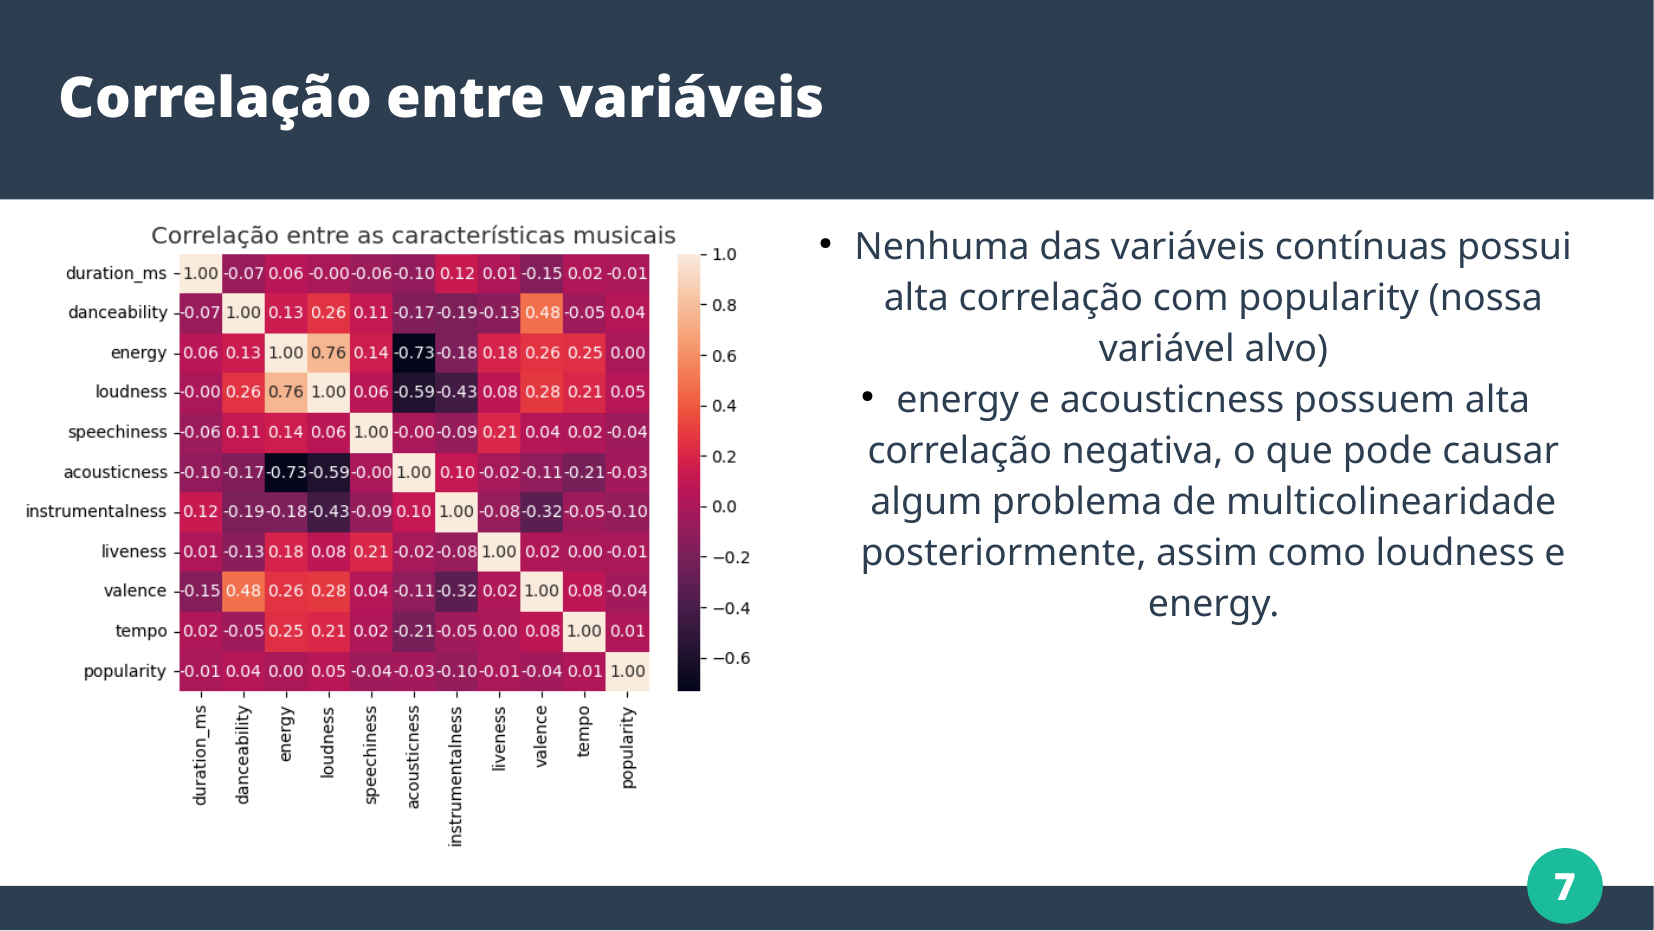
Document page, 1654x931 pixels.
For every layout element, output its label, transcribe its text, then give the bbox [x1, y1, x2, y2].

text_box Nenhuma das variáveis contínuas possui alta correlação com popularity (nossa variável alvo) energy e acousticness possuem alta correlação negativa, o que pode causar algum problema de multicolinearidade posteriormente, assim como loudness e energy. [797, 250, 1595, 597]
picture [14, 214, 763, 857]
title Correlação entre variáveis [59, 37, 1595, 155]
